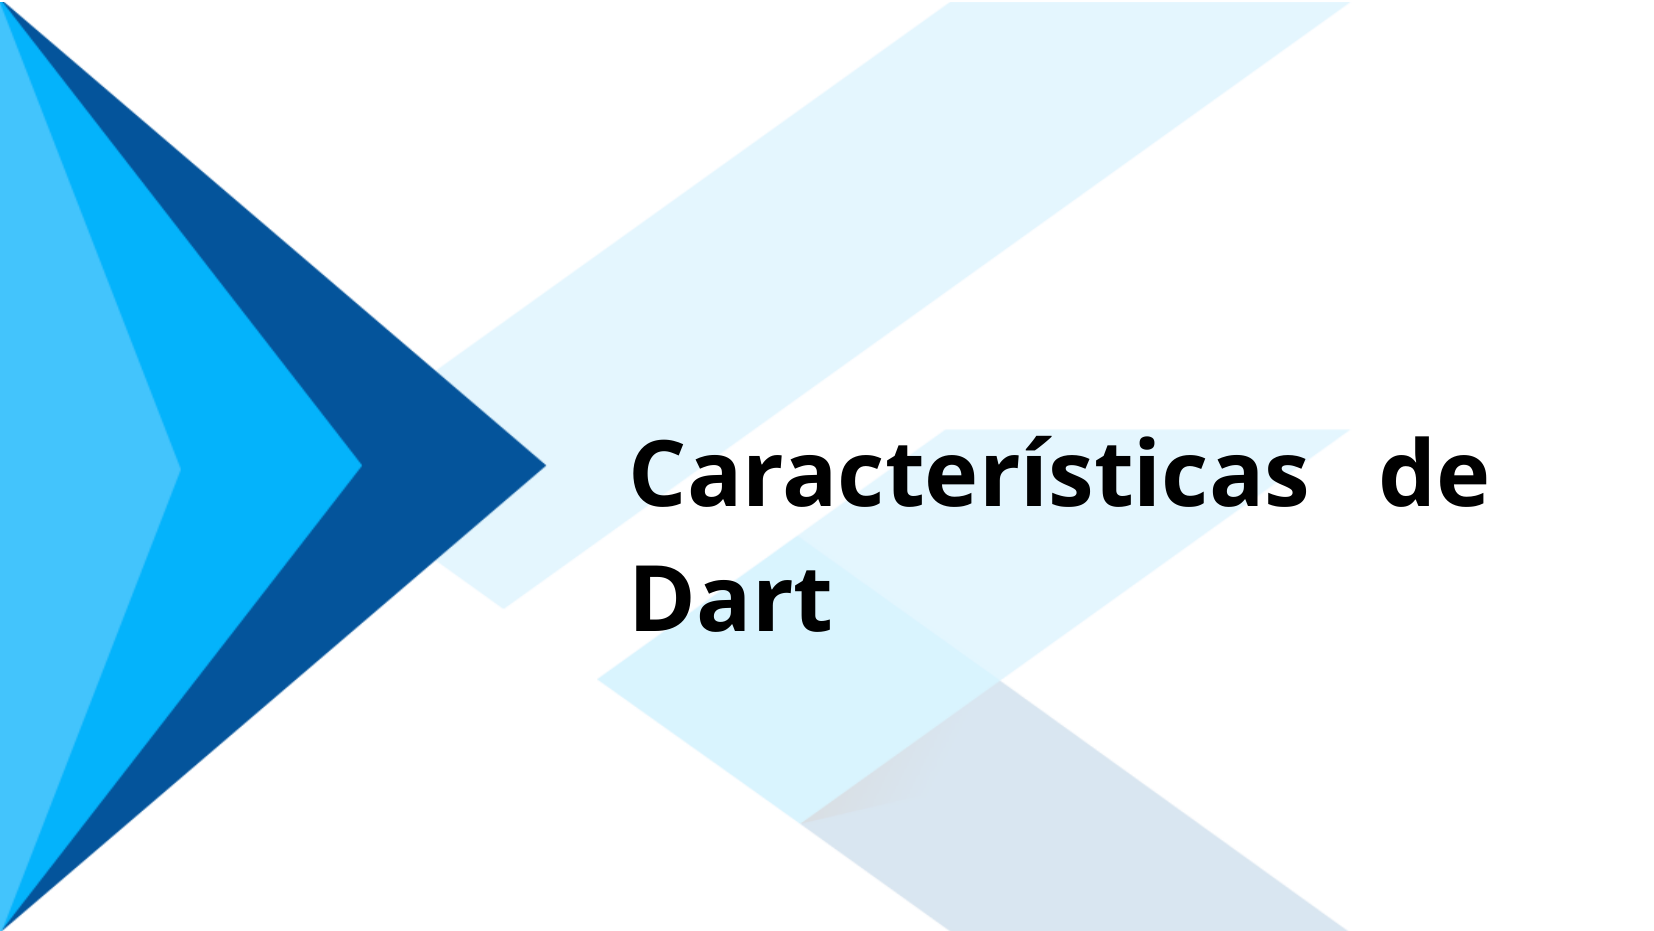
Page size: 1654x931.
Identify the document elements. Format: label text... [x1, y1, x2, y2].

picture [0, 2, 1654, 931]
text_box Características de Dart [614, 401, 1506, 647]
